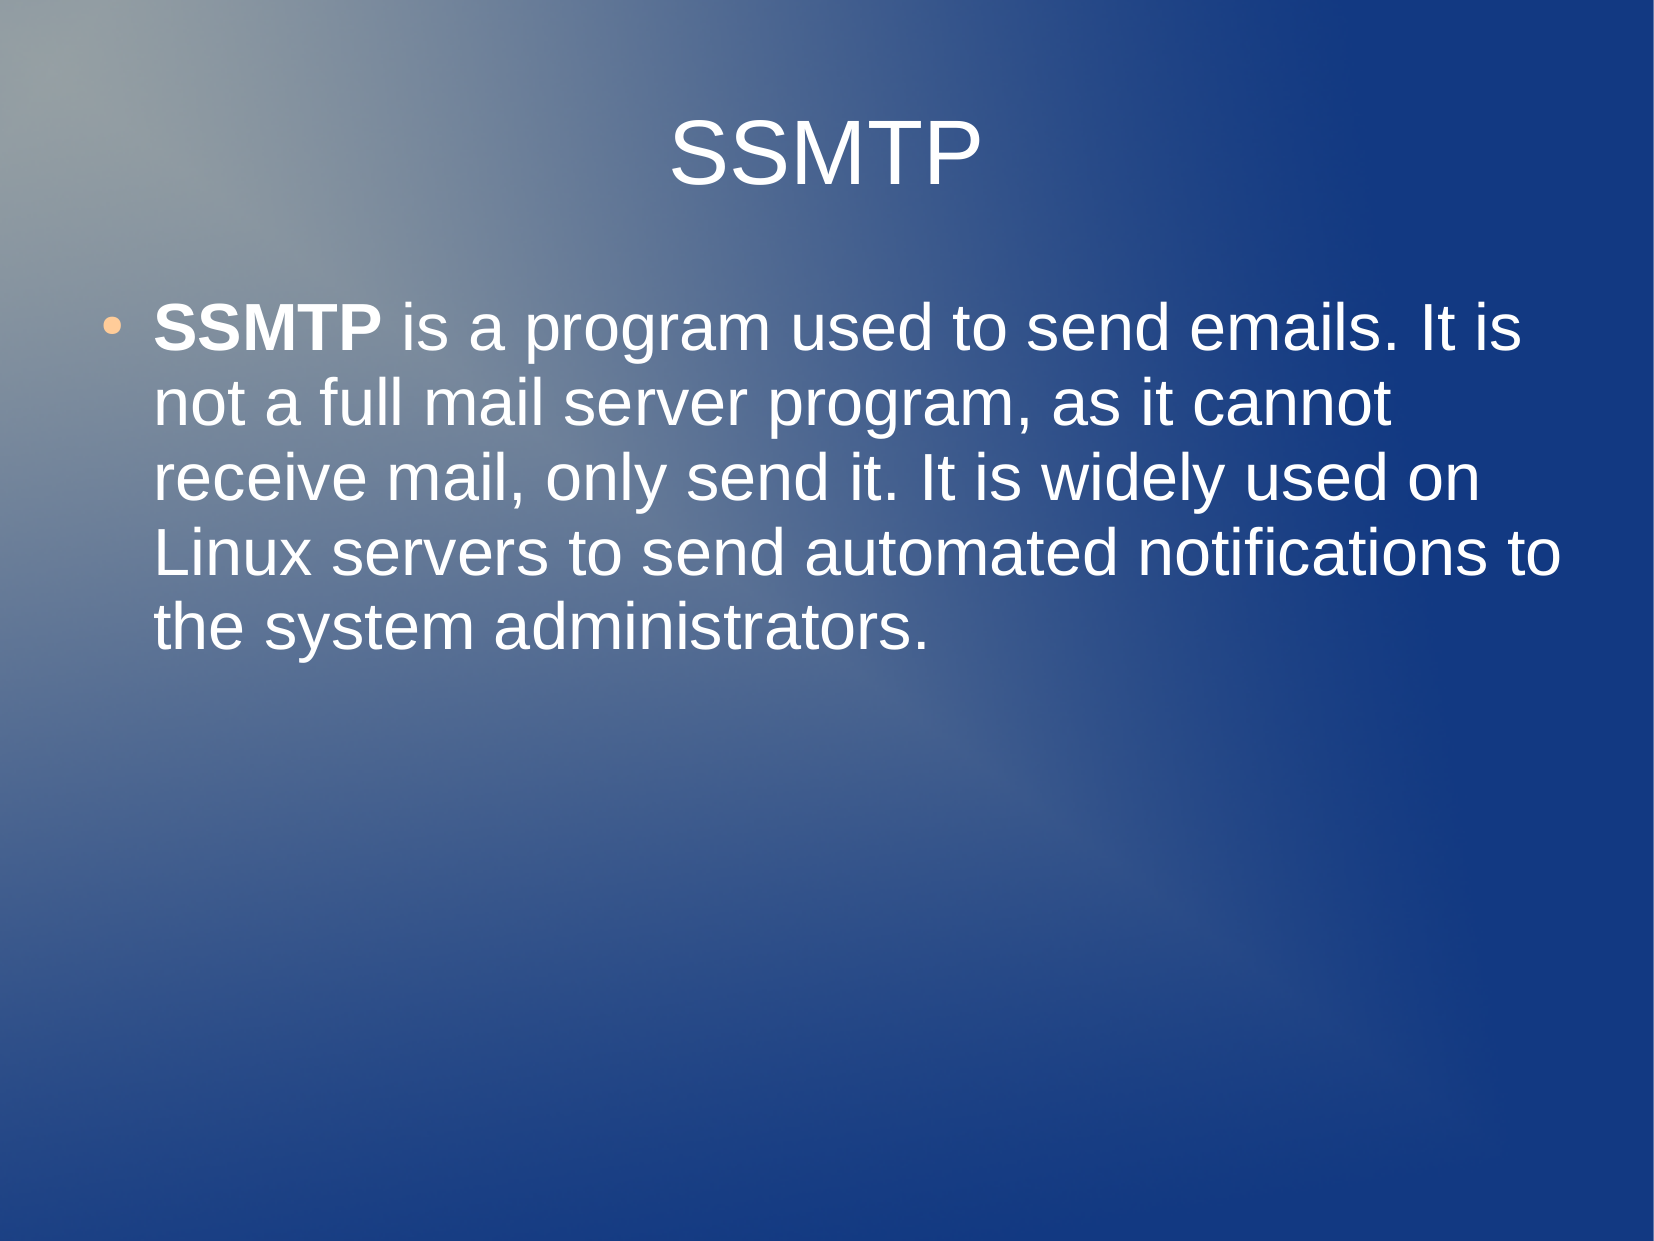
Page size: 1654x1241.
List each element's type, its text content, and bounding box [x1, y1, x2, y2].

title SSMTP [82, 49, 1571, 257]
list SSMTP is a program used to send emails. It is not a full mail server program, as it cannot receive mail, only send it. It is widely used on Linux servers to send automated notifications to the system administrators. [82, 290, 1571, 1010]
picture [0, 0, 1654, 1241]
